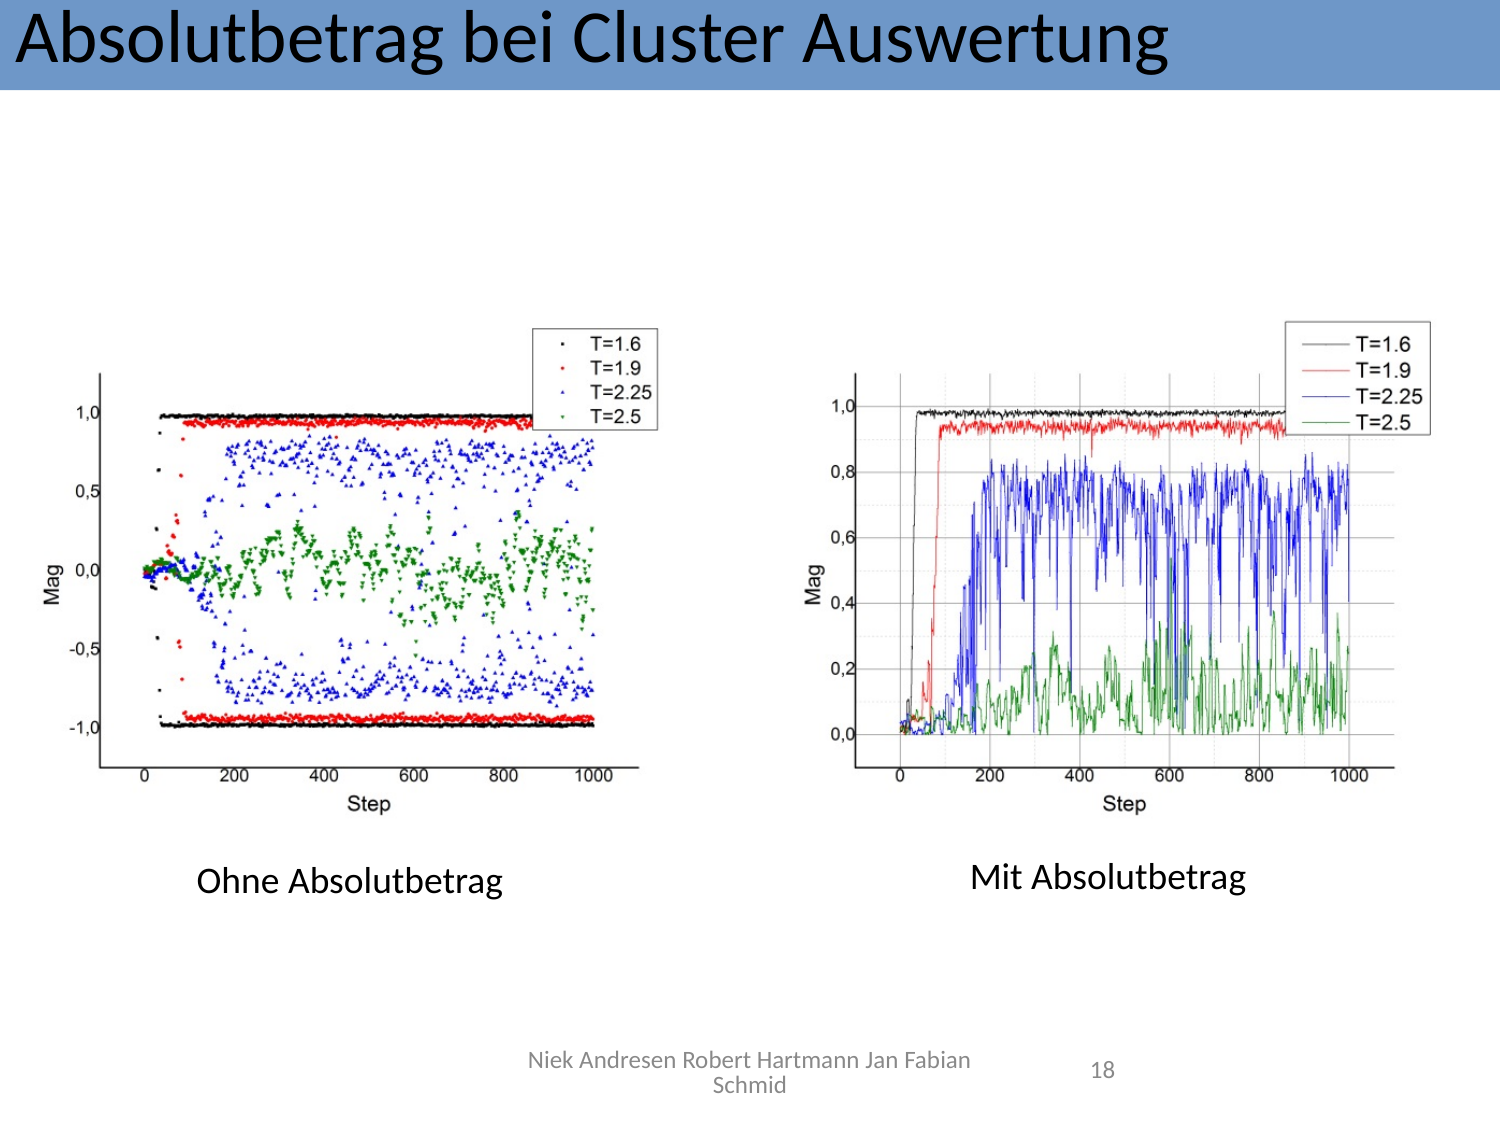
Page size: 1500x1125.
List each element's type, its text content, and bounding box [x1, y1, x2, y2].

text_box Ohne Absolutbetrag [181, 858, 589, 919]
text_box Niek Andresen Robert Hartmann Jan Fabian Schmid [512, 1042, 988, 1103]
picture [0, 310, 1500, 859]
text_box [1074, 1042, 1426, 1103]
text_box Mit Absolutbetrag [954, 853, 1320, 914]
text_box Absolutbetrag bei Cluster Auswertung [0, 0, 1500, 91]
